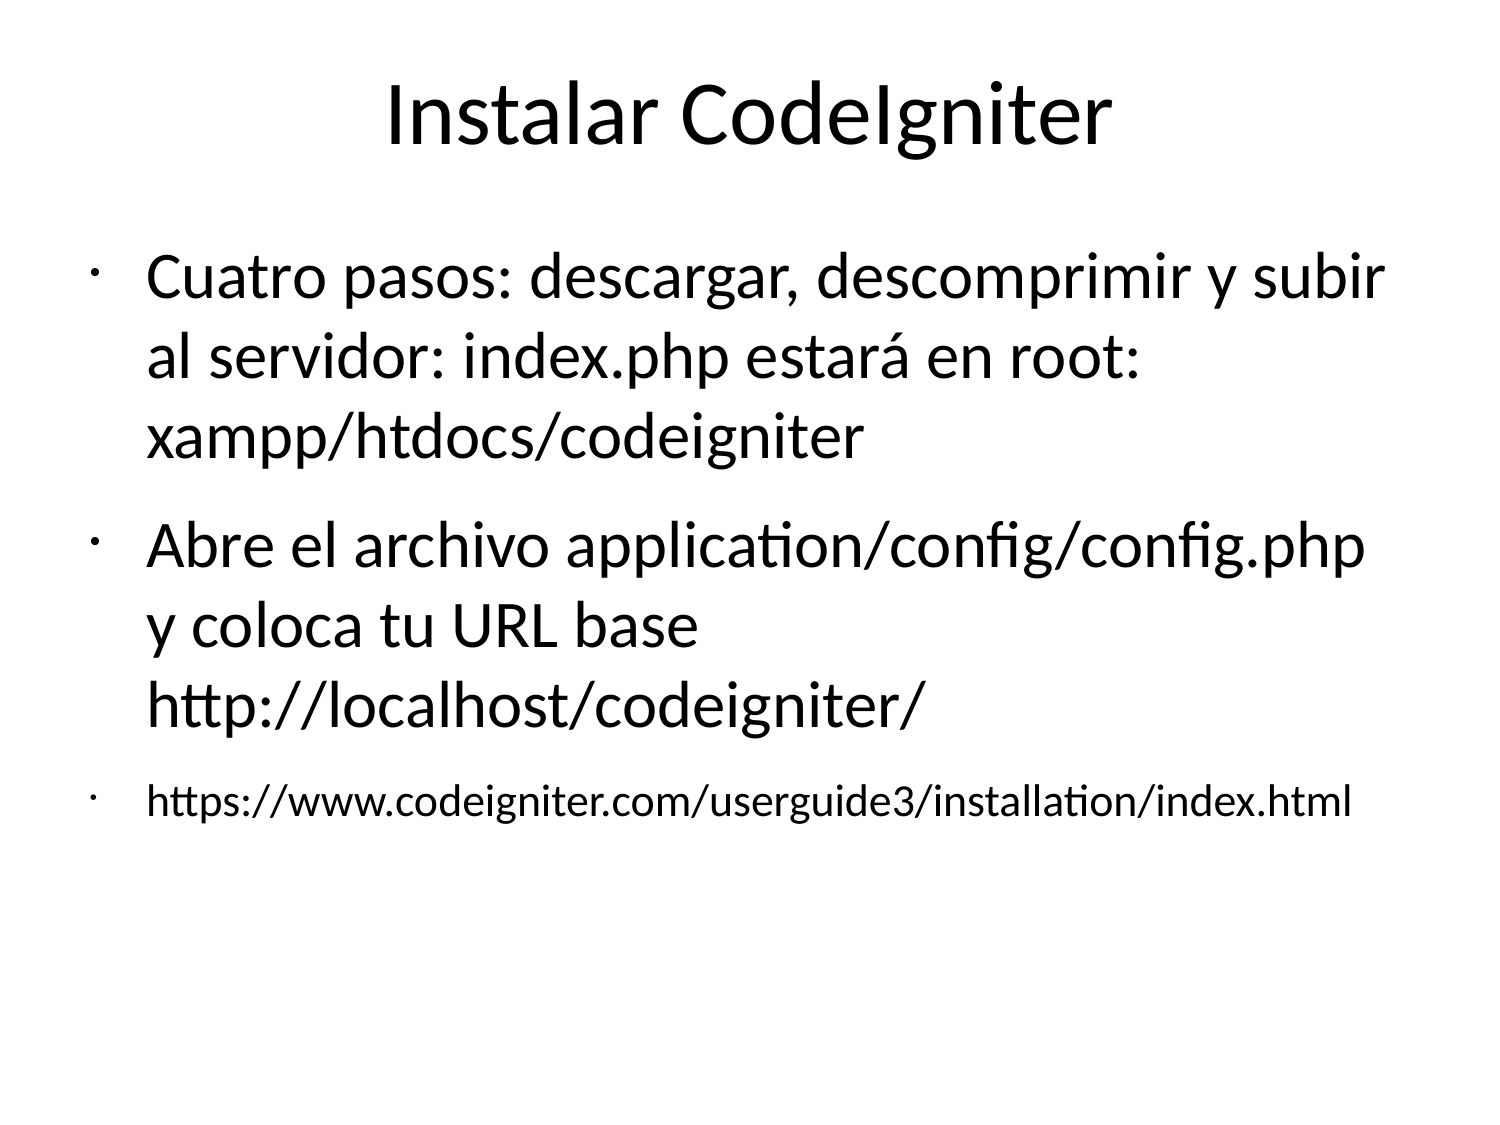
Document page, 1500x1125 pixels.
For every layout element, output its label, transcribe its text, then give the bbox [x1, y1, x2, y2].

list Cuatro pasos: descargar, descomprimir y subir al servidor: index.php estará en root: xampp/htdocs/codeigniter Abre el archivo application/config/config.php y coloca tu URL base http://localhost/codeigniter/ https://www.codeigniter.com/userguide3/installation/index.html [75, 224, 1425, 967]
title Instalar CodeIgniter [75, 45, 1425, 224]
